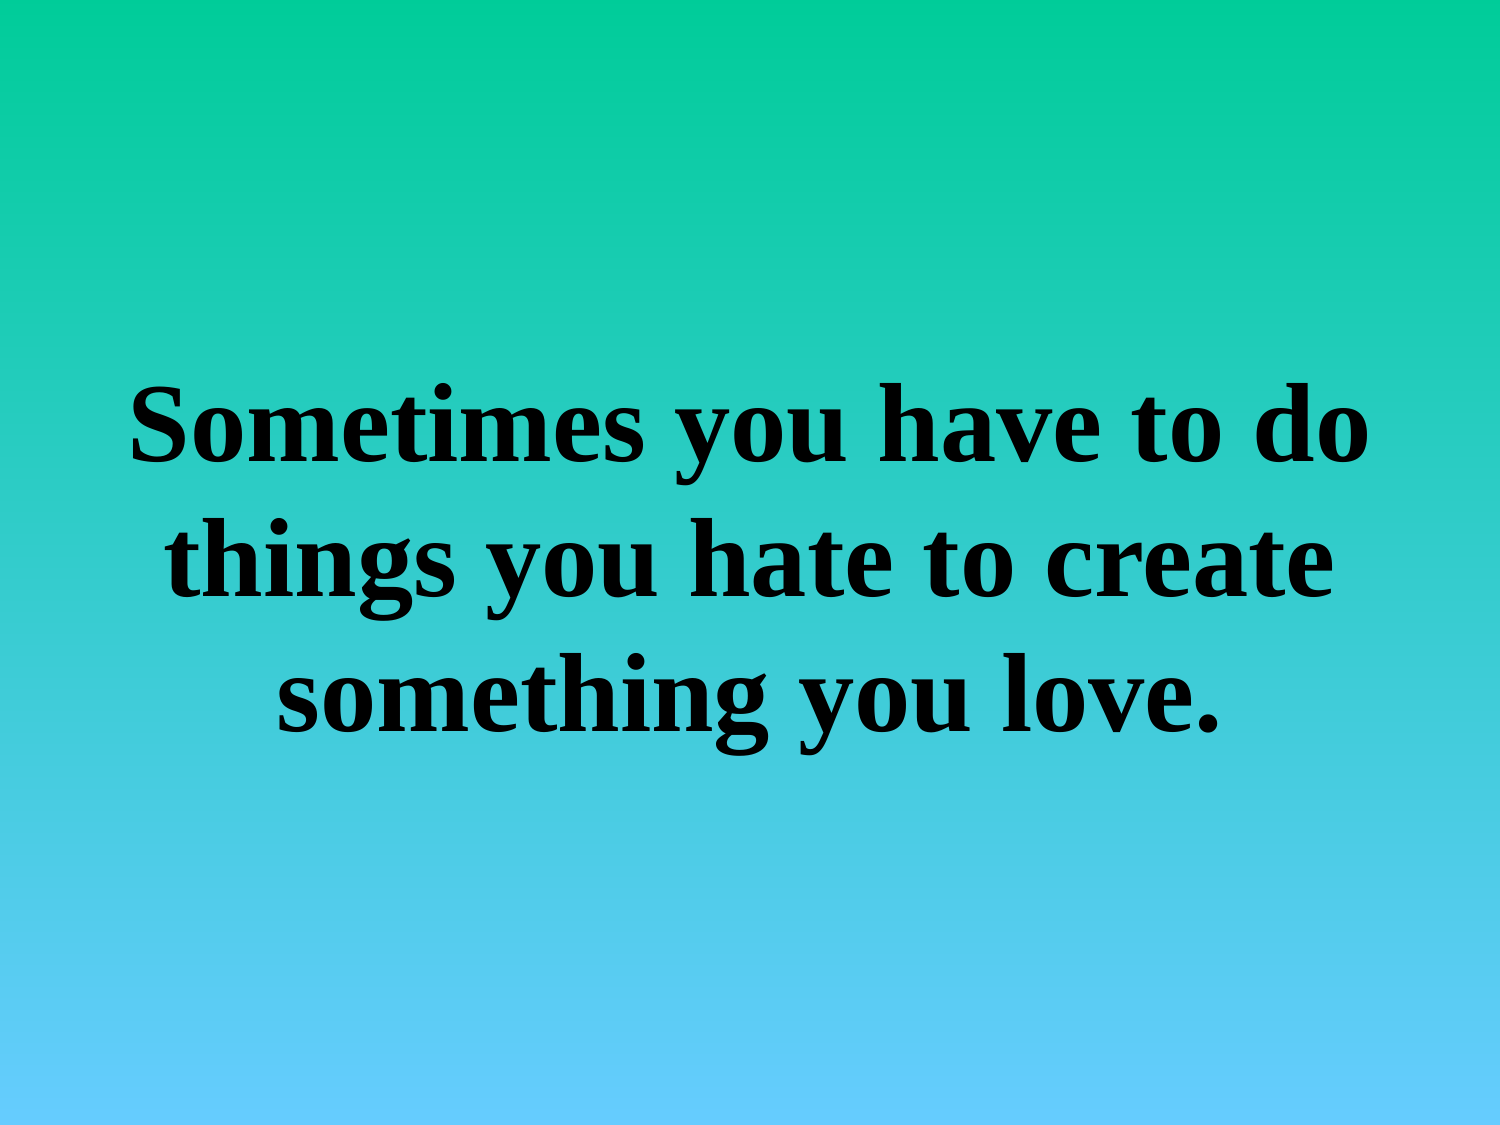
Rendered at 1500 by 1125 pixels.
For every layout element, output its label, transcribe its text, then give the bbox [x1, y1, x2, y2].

title Sometimes you have to do things you hate to create something you love. [112, 524, 1388, 713]
